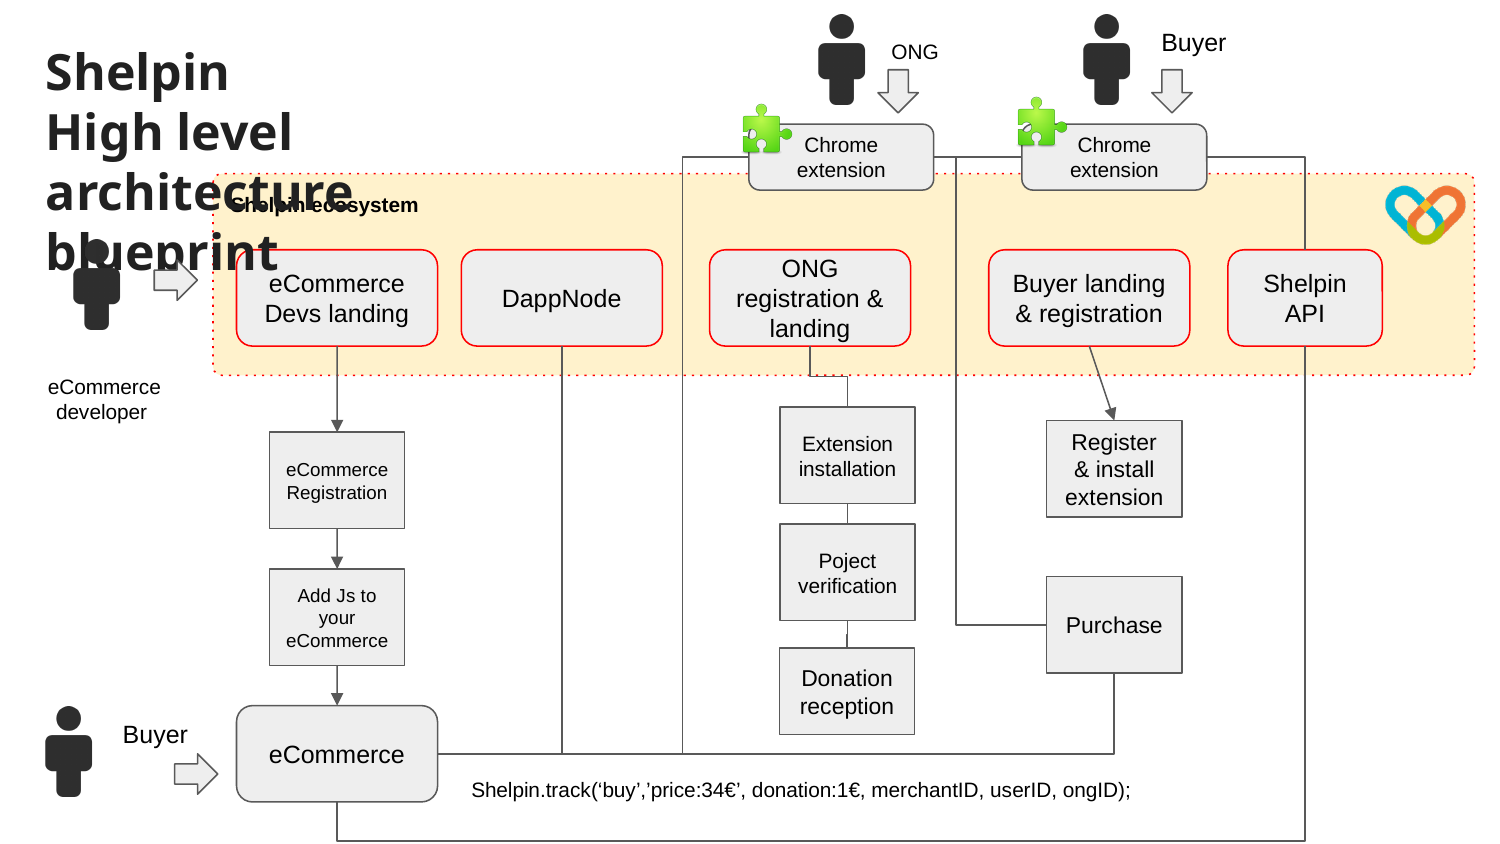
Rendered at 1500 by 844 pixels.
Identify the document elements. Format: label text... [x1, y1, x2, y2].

text_box eCommerce developer [30, 358, 178, 420]
text_box Shelpin ecosystem [683, 173, 955, 376]
picture [23, 706, 114, 797]
text_box eCommerce Devs landing [236, 249, 438, 347]
text_box [154, 260, 198, 301]
text_box [174, 753, 218, 795]
text_box DappNode [461, 249, 663, 347]
picture [1384, 173, 1466, 255]
text_box [1151, 69, 1193, 113]
text_box eCommerce Registration [269, 432, 405, 529]
text_box Add Js to your eCommerce [269, 568, 405, 666]
text_box Shelpin.track(‘buy’,’price:34€’, donation:1€, merchantID, userID, ongID); [456, 761, 1168, 817]
text_box [877, 69, 919, 113]
text_box Register & install extension [1046, 420, 1182, 517]
text_box Chrome extension [748, 124, 934, 191]
text_box Shelpin High level architecture blueprint [30, 25, 554, 158]
text_box Purchase [1046, 576, 1182, 673]
picture [738, 14, 887, 158]
text_box Shelpin API [1227, 249, 1383, 347]
text_box ONG registration & landing [709, 249, 911, 347]
text_box eCommerce [236, 705, 438, 802]
text_box Shelpin ecosystem [213, 173, 682, 376]
picture [1013, 14, 1152, 150]
text_box Shelpin ecosystem [1306, 173, 1475, 376]
text_box Extension installation [779, 407, 916, 504]
text_box Shelpin ecosystem [957, 173, 1304, 376]
text_box Buyer [1146, 11, 1308, 73]
text_box Chrome extension [1021, 124, 1207, 191]
text_box Donation reception [779, 648, 915, 735]
text_box Buyer landing & registration [988, 249, 1190, 347]
text_box Buyer [107, 703, 270, 765]
text_box Poject verification [779, 524, 916, 621]
text_box ONG [876, 23, 1039, 85]
picture [51, 239, 142, 330]
